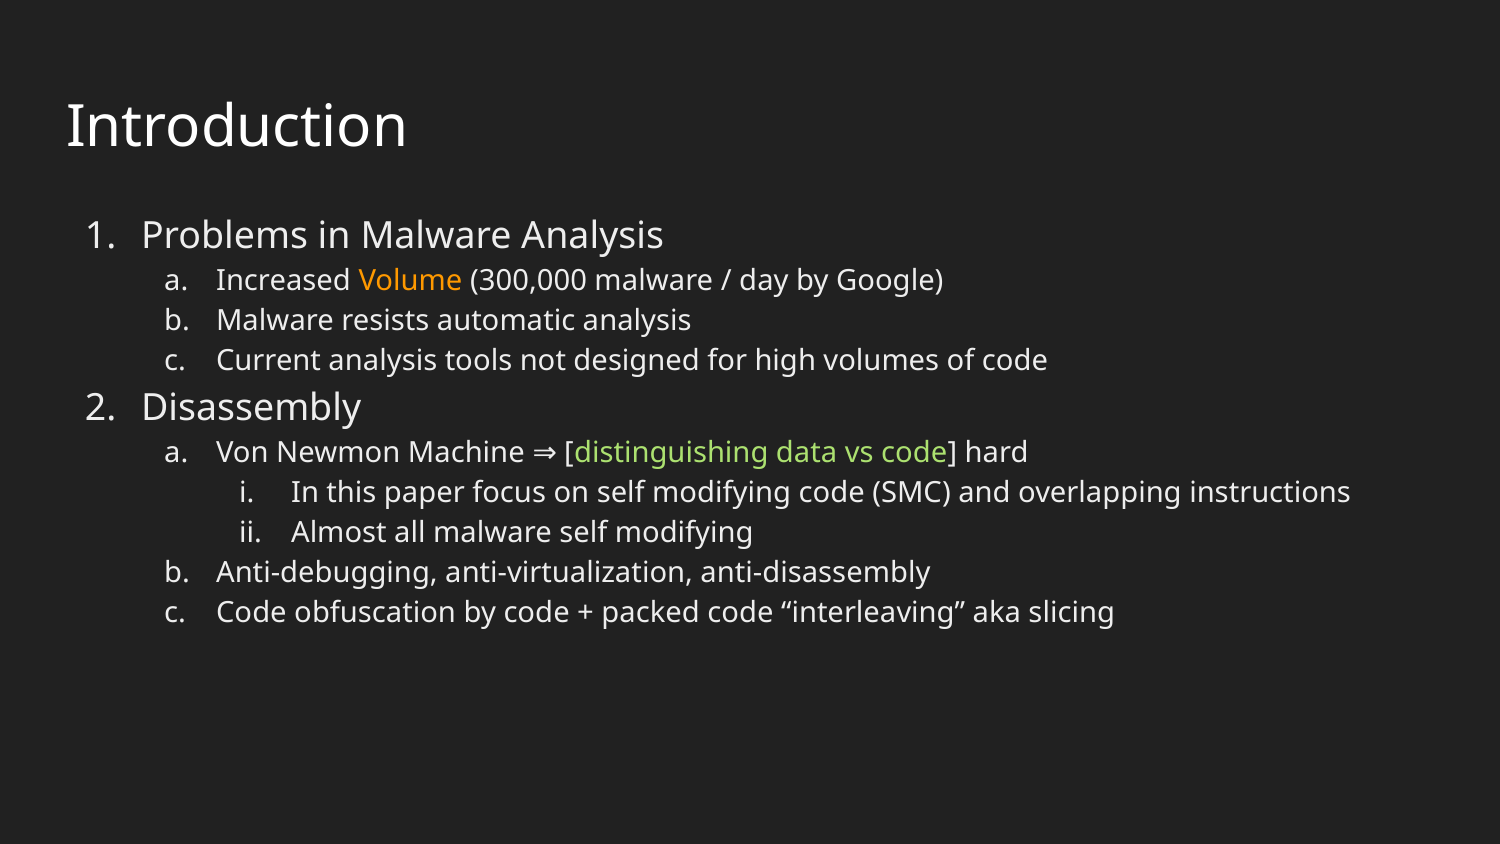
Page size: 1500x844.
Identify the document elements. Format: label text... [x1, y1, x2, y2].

title Introduction [51, 72, 1449, 167]
list Problems in Malware Analysis Increased Volume (300,000 malware / day by Google) Malware resists automatic analysis Current analysis tools not designed for high volumes of code Disassembly Von Newmon Machine ⇒ [distinguishing data vs code] hard In this paper focus on self modifying code (SMC) and overlapping instructions Almost all malware self modifying Anti-debugging, anti-virtualization, anti-disassembly Code obfuscation by code + packed code “interleaving” aka slicing [51, 189, 1449, 750]
